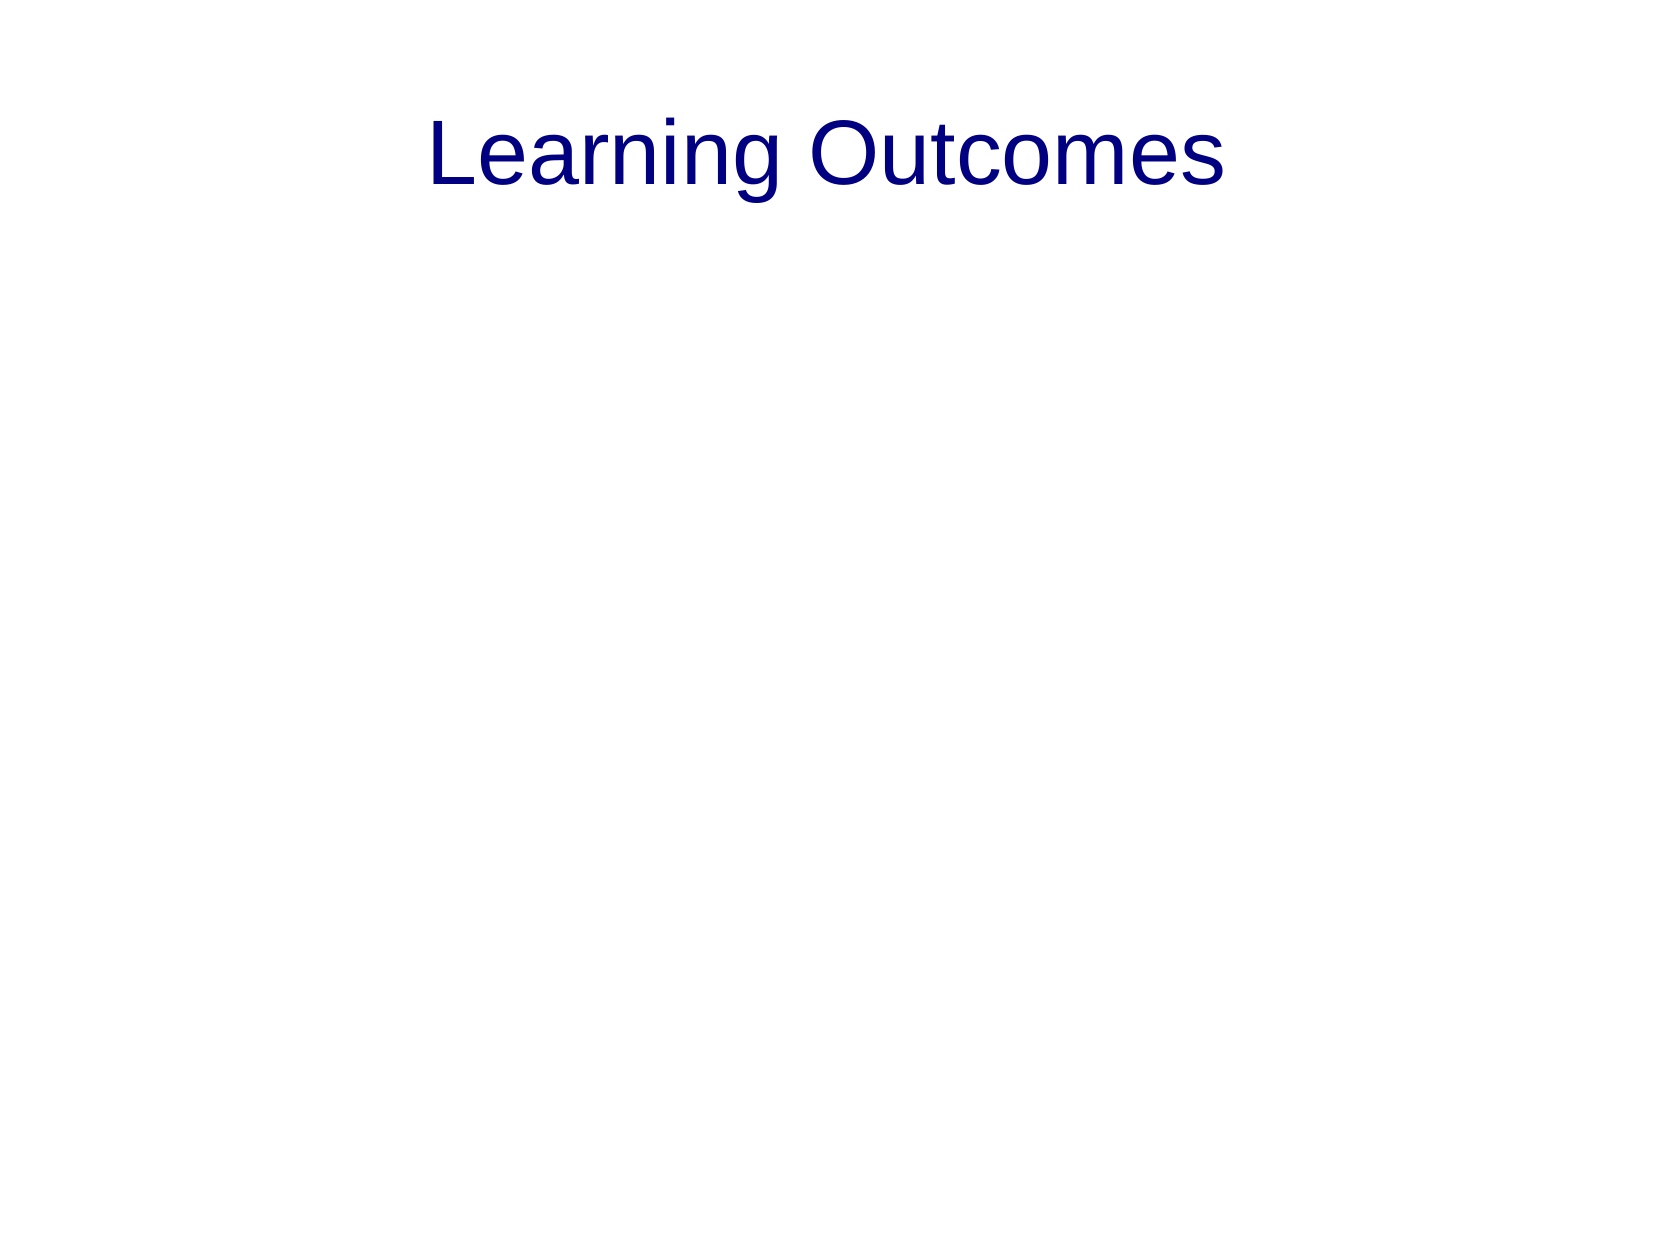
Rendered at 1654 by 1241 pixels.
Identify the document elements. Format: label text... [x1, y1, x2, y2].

title Learning Outcomes [82, 49, 1571, 257]
